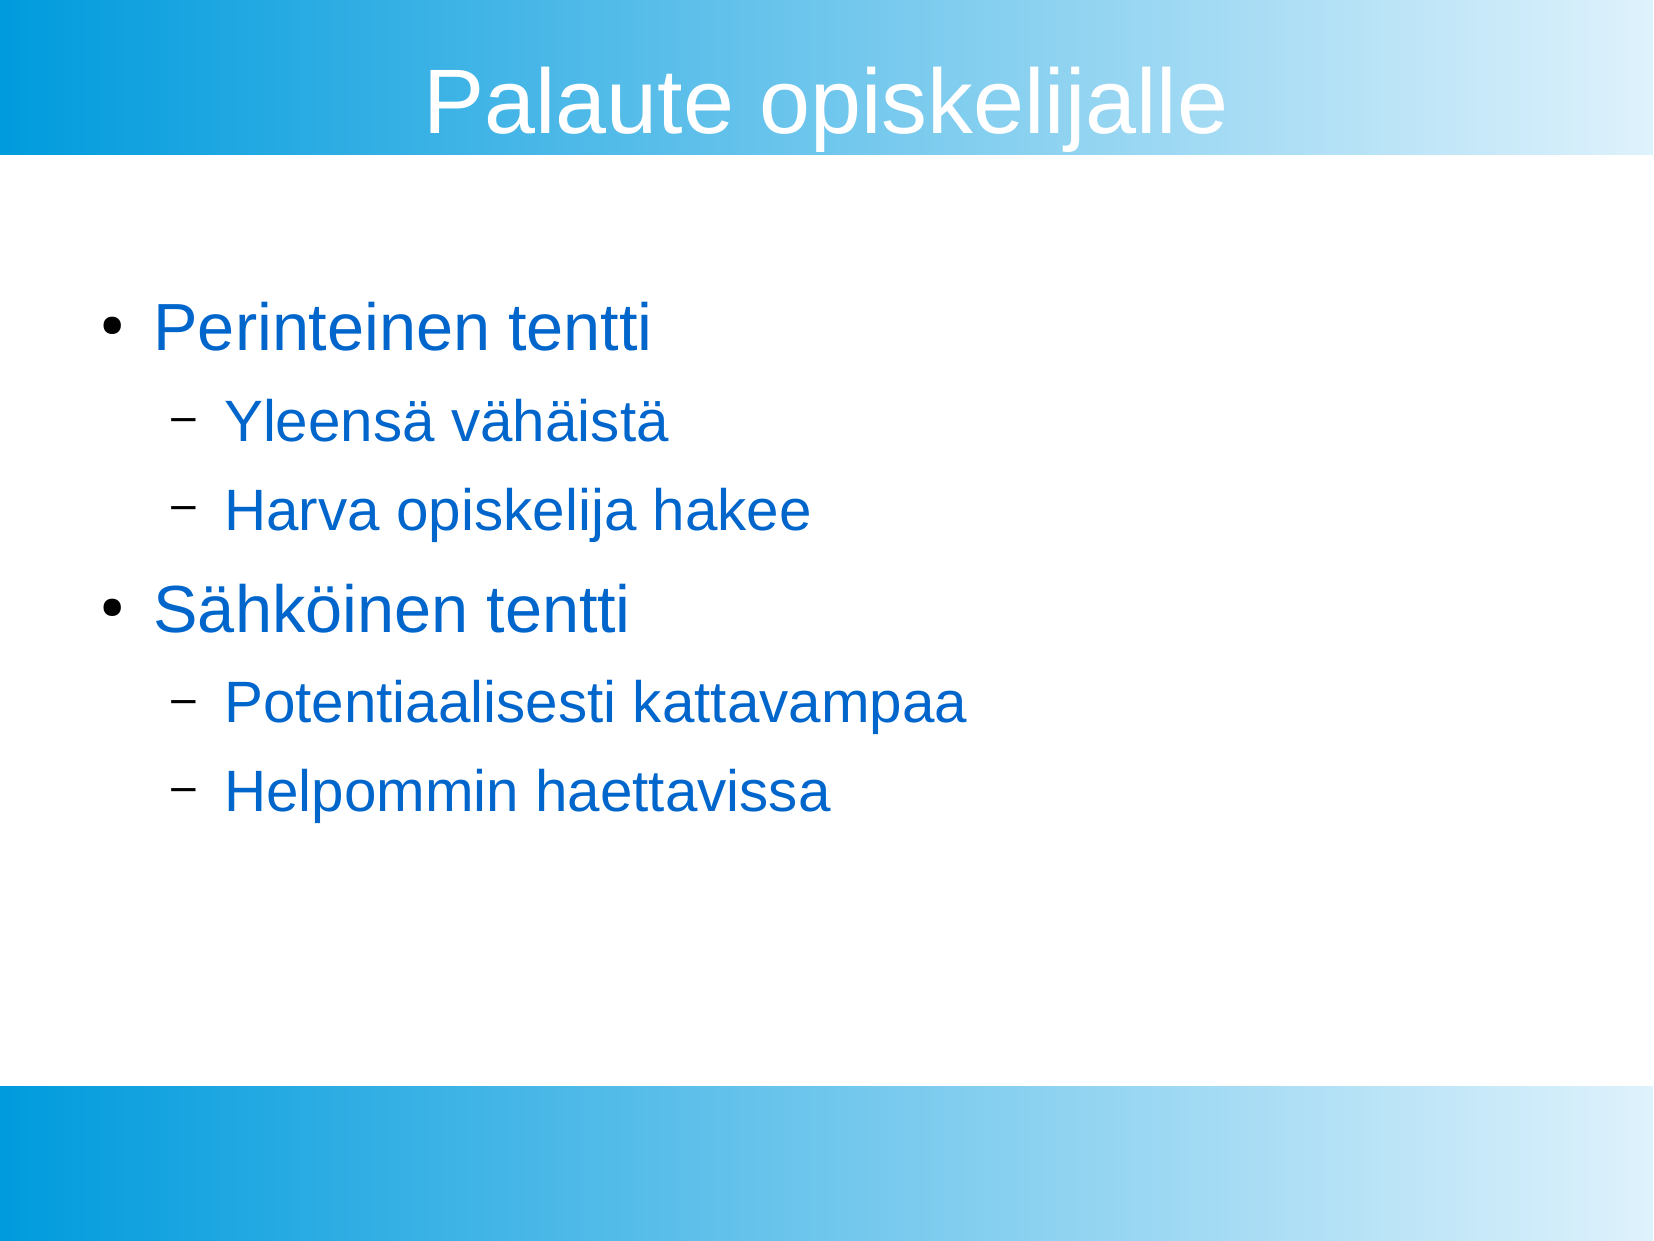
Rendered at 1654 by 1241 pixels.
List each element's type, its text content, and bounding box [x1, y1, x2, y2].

list Perinteinen tentti Yleensä vähäistä Harva opiskelija hakee Sähköinen tentti Potentiaalisesti kattavampaa Helpommin haettavissa [82, 290, 1571, 1010]
title Palaute opiskelijalle [82, 49, 1571, 155]
